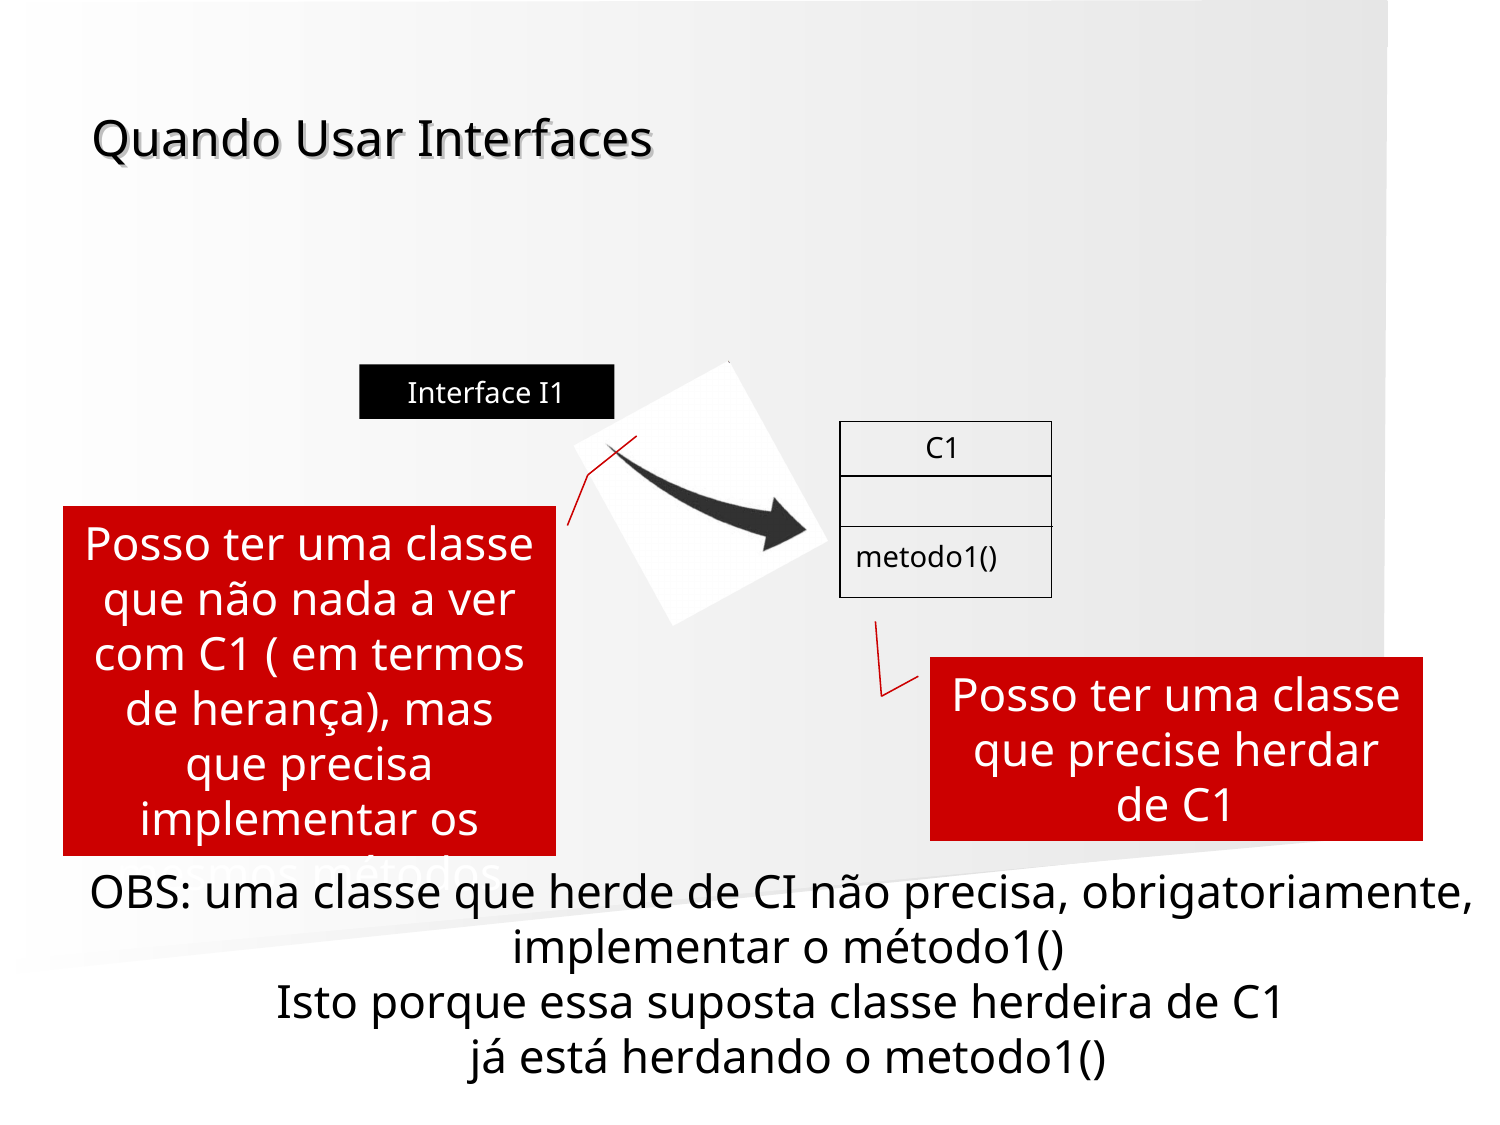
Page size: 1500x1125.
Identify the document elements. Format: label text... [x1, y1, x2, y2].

text_box Posso ter uma classe que não nada a ver com C1 ( em termos de herança), mas que precisa implementar os mesmos métodos [64, 507, 555, 855]
text_box OBS: uma classe que herde de CI não precisa, obrigatoriamente, implementar o método1() Isto porque essa suposta classe herdeira de C1 já está herdando o metodo1() [74, 854, 1500, 1091]
text_box metodo1() [840, 530, 1013, 582]
text_box Posso ter uma classe que precise herdar de C1 [931, 658, 1422, 840]
text_box C1 [910, 421, 976, 472]
title Quando Usar Interfaces [76, 42, 1427, 231]
text_box Interface I1 [359, 364, 615, 419]
picture [573, 360, 828, 626]
